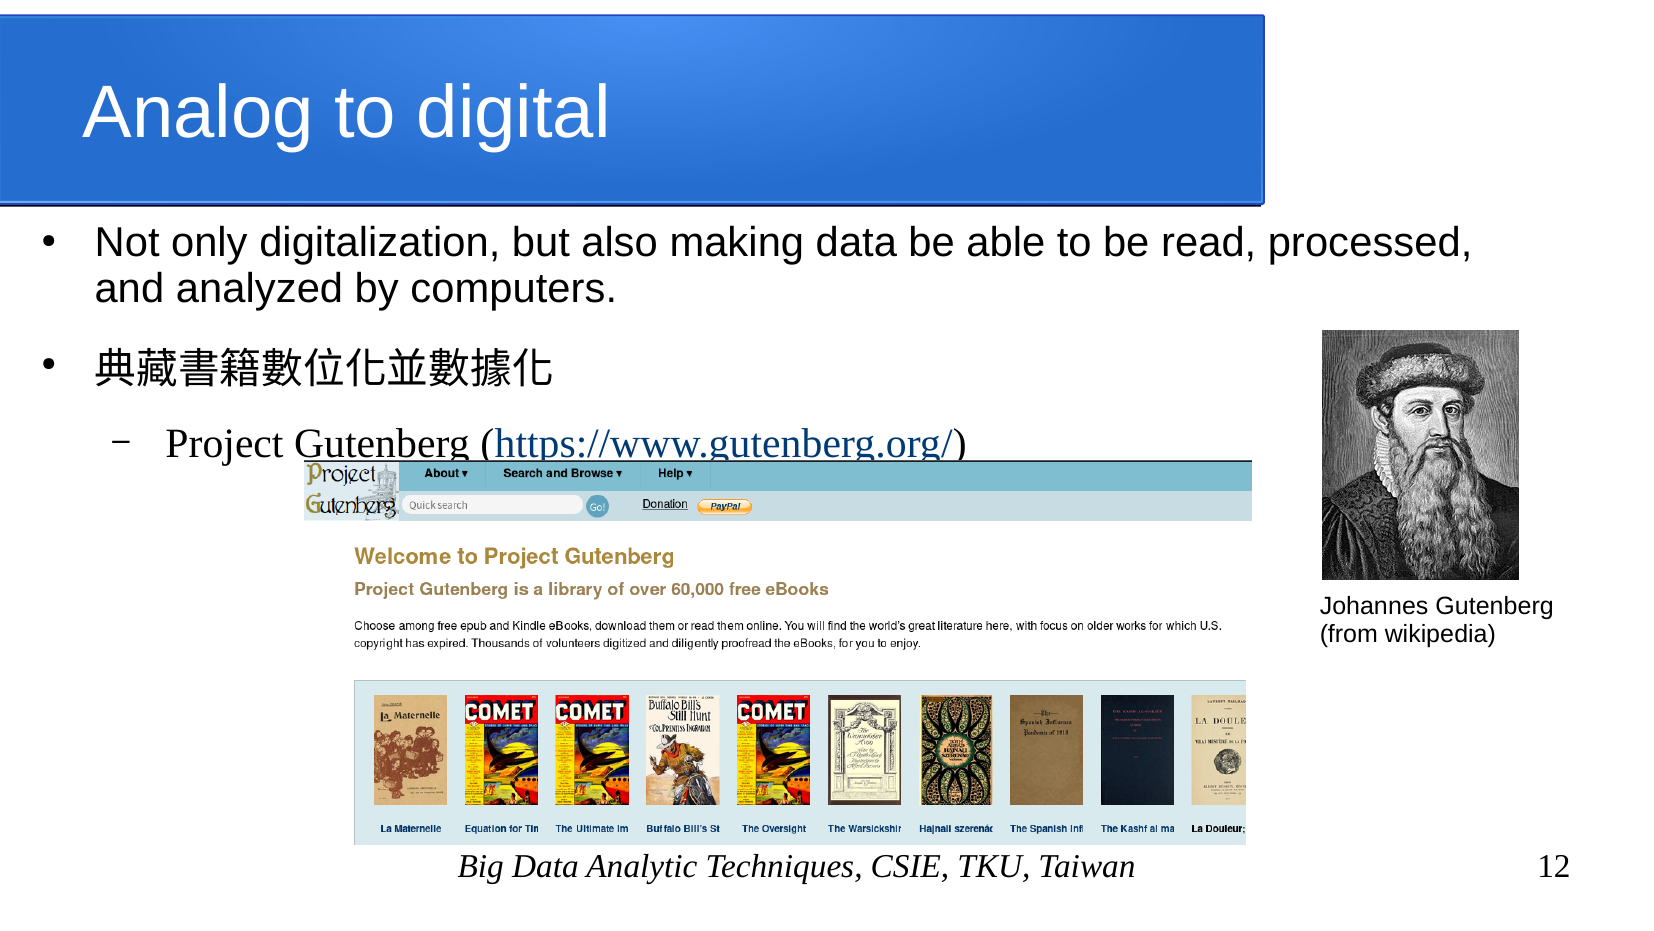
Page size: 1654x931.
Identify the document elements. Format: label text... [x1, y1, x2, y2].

picture [1322, 330, 1519, 580]
picture [304, 460, 1252, 845]
title Analog to digital [82, 35, 1235, 189]
list Not only digitalization, but also making data be able to be read, processed, and analyzed by computers. 典藏書籍數位化並數據化 Project Gutenberg (https://www.gutenberg.org/) [23, 218, 1501, 758]
text_box Johannes Gutenberg (from wikipedia) [1305, 584, 1601, 656]
